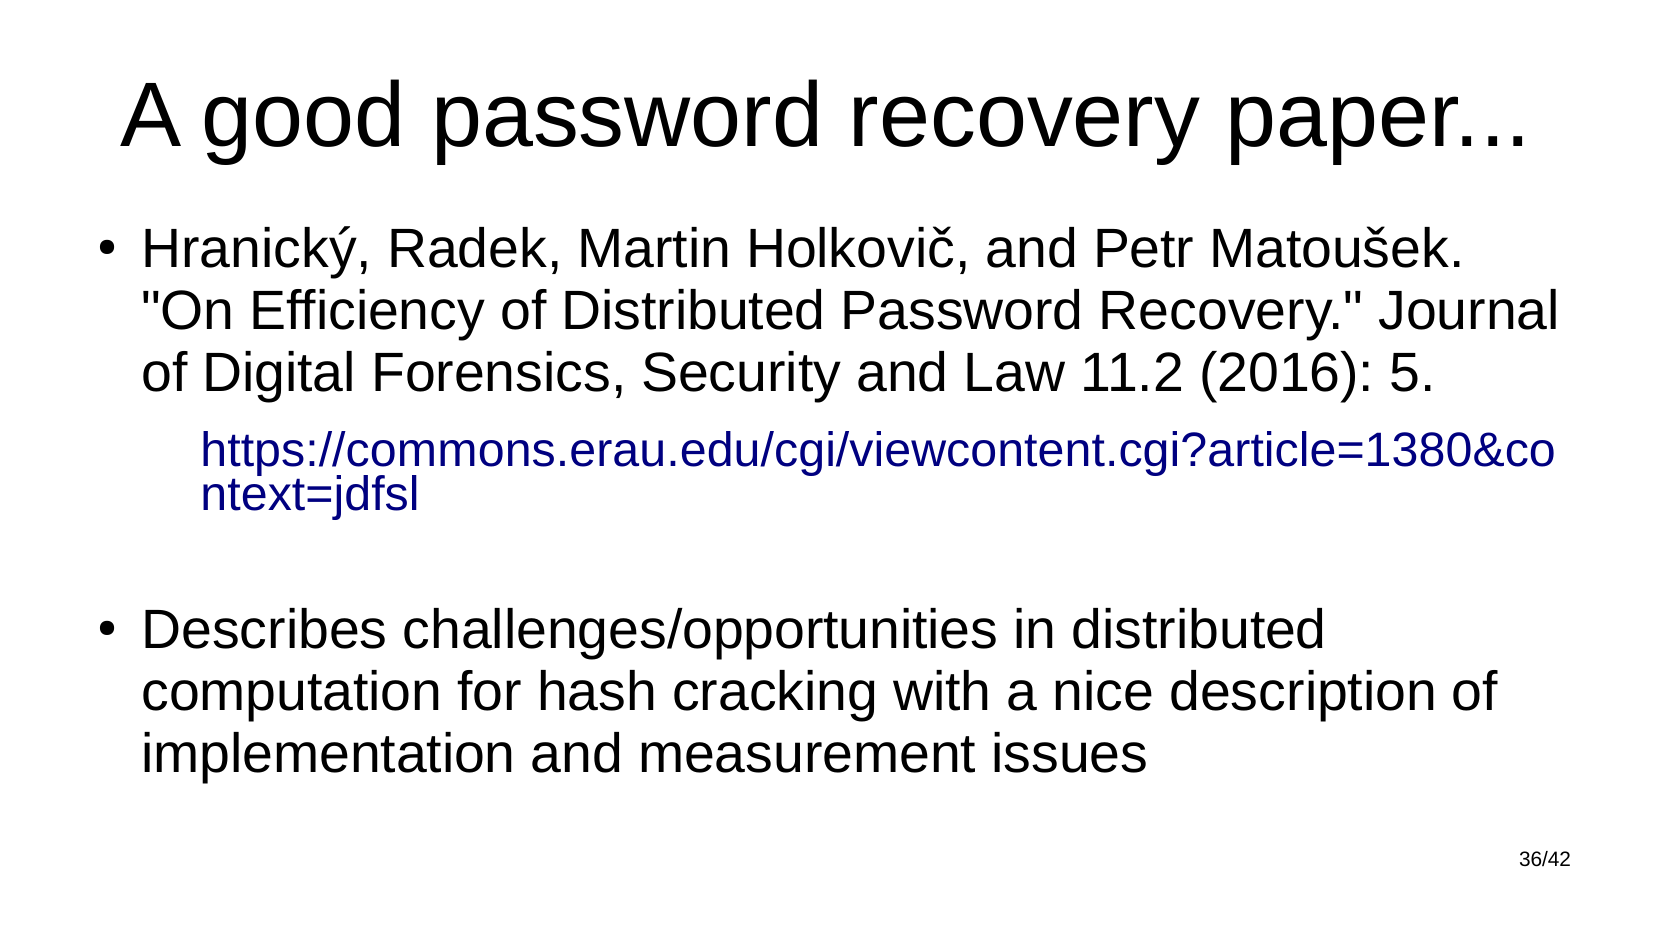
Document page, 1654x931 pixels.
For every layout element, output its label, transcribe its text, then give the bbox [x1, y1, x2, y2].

title A good password recovery paper... [82, 37, 1571, 193]
list Hranický, Radek, Martin Holkovič, and Petr Matoušek. "On Efficiency of Distributed Password Recovery." Journal of Digital Forensics, Security and Law 11.2 (2016): 5. https://commons.erau.edu/cgi/viewcontent.cgi?article=1380&context=jdfsl Describes challenges/opportunities in distributed computation for hash cracking with a nice description of implementation and measurement issues [82, 217, 1571, 758]
